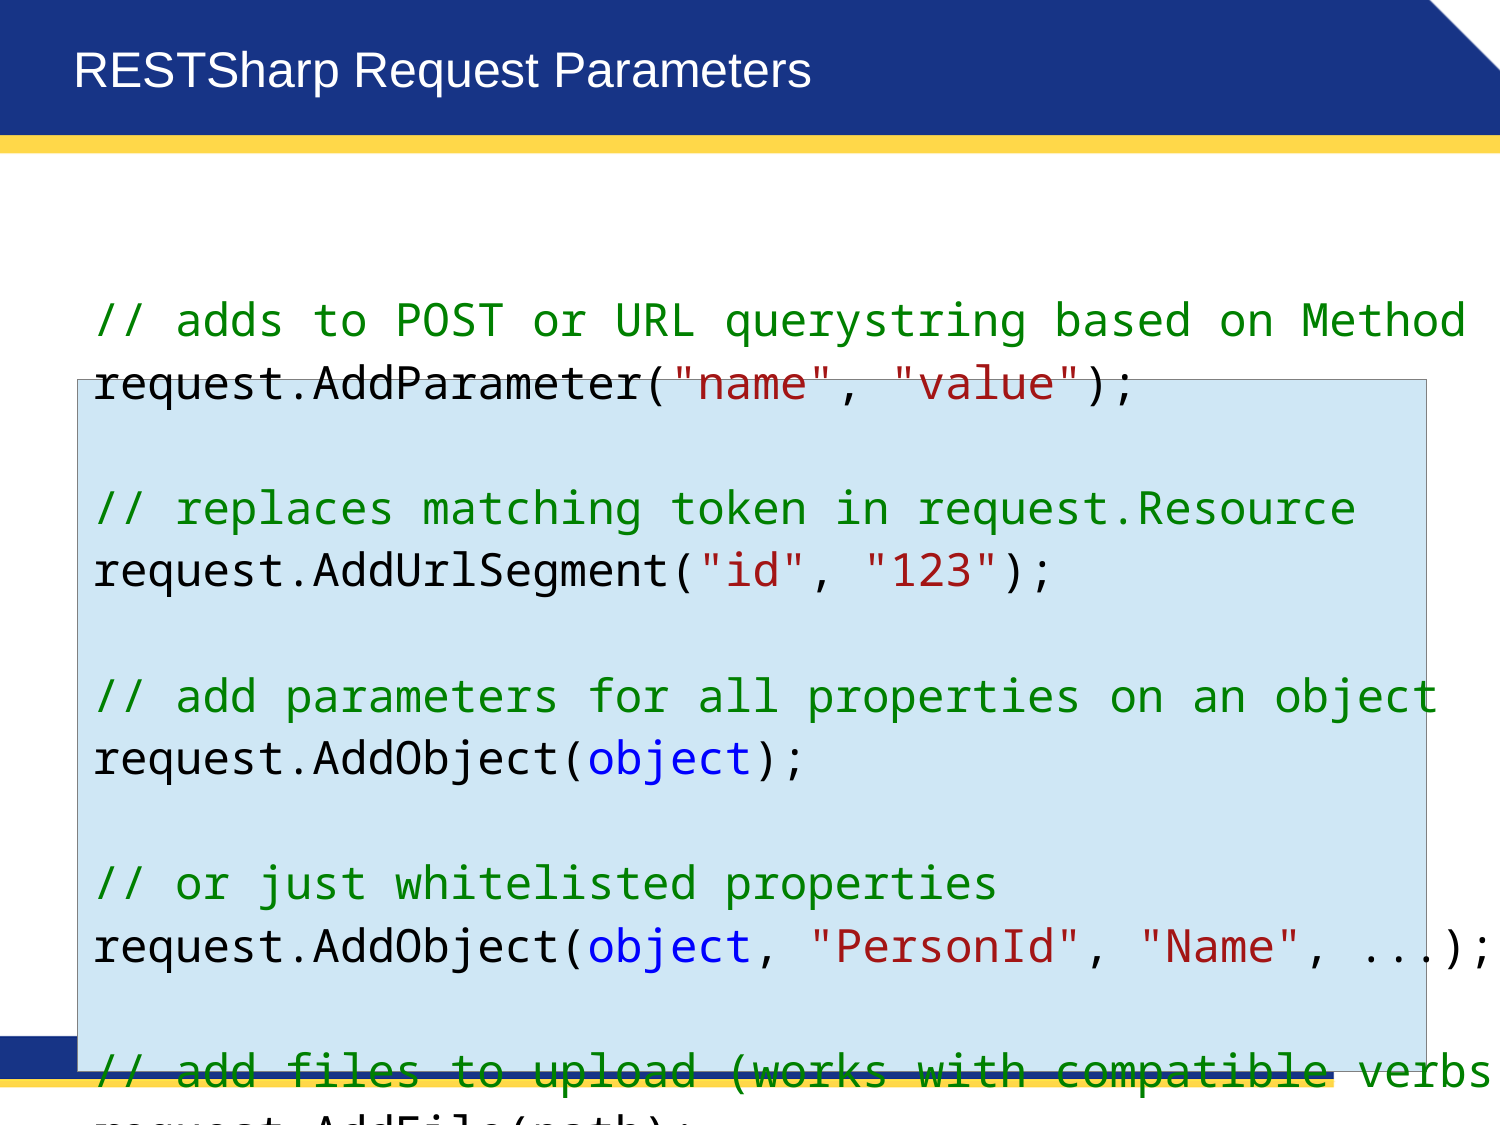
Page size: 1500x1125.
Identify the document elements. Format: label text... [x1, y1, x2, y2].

title RESTSharp Request Parameters [73, 40, 1276, 100]
picture [0, 0, 1500, 1125]
text_box // adds to POST or URL querystring based on Method request.AddParameter("name", "value"); // replaces matching token in request.Resource request.AddUrlSegment("id", "123"); // add parameters for all properties on an object request.AddObject(object); // or just whitelisted properties request.AddObject(object, "PersonId", "Name", ...); // add files to upload (works with compatible verbs) request.AddFile(path); [77, 379, 1427, 1072]
